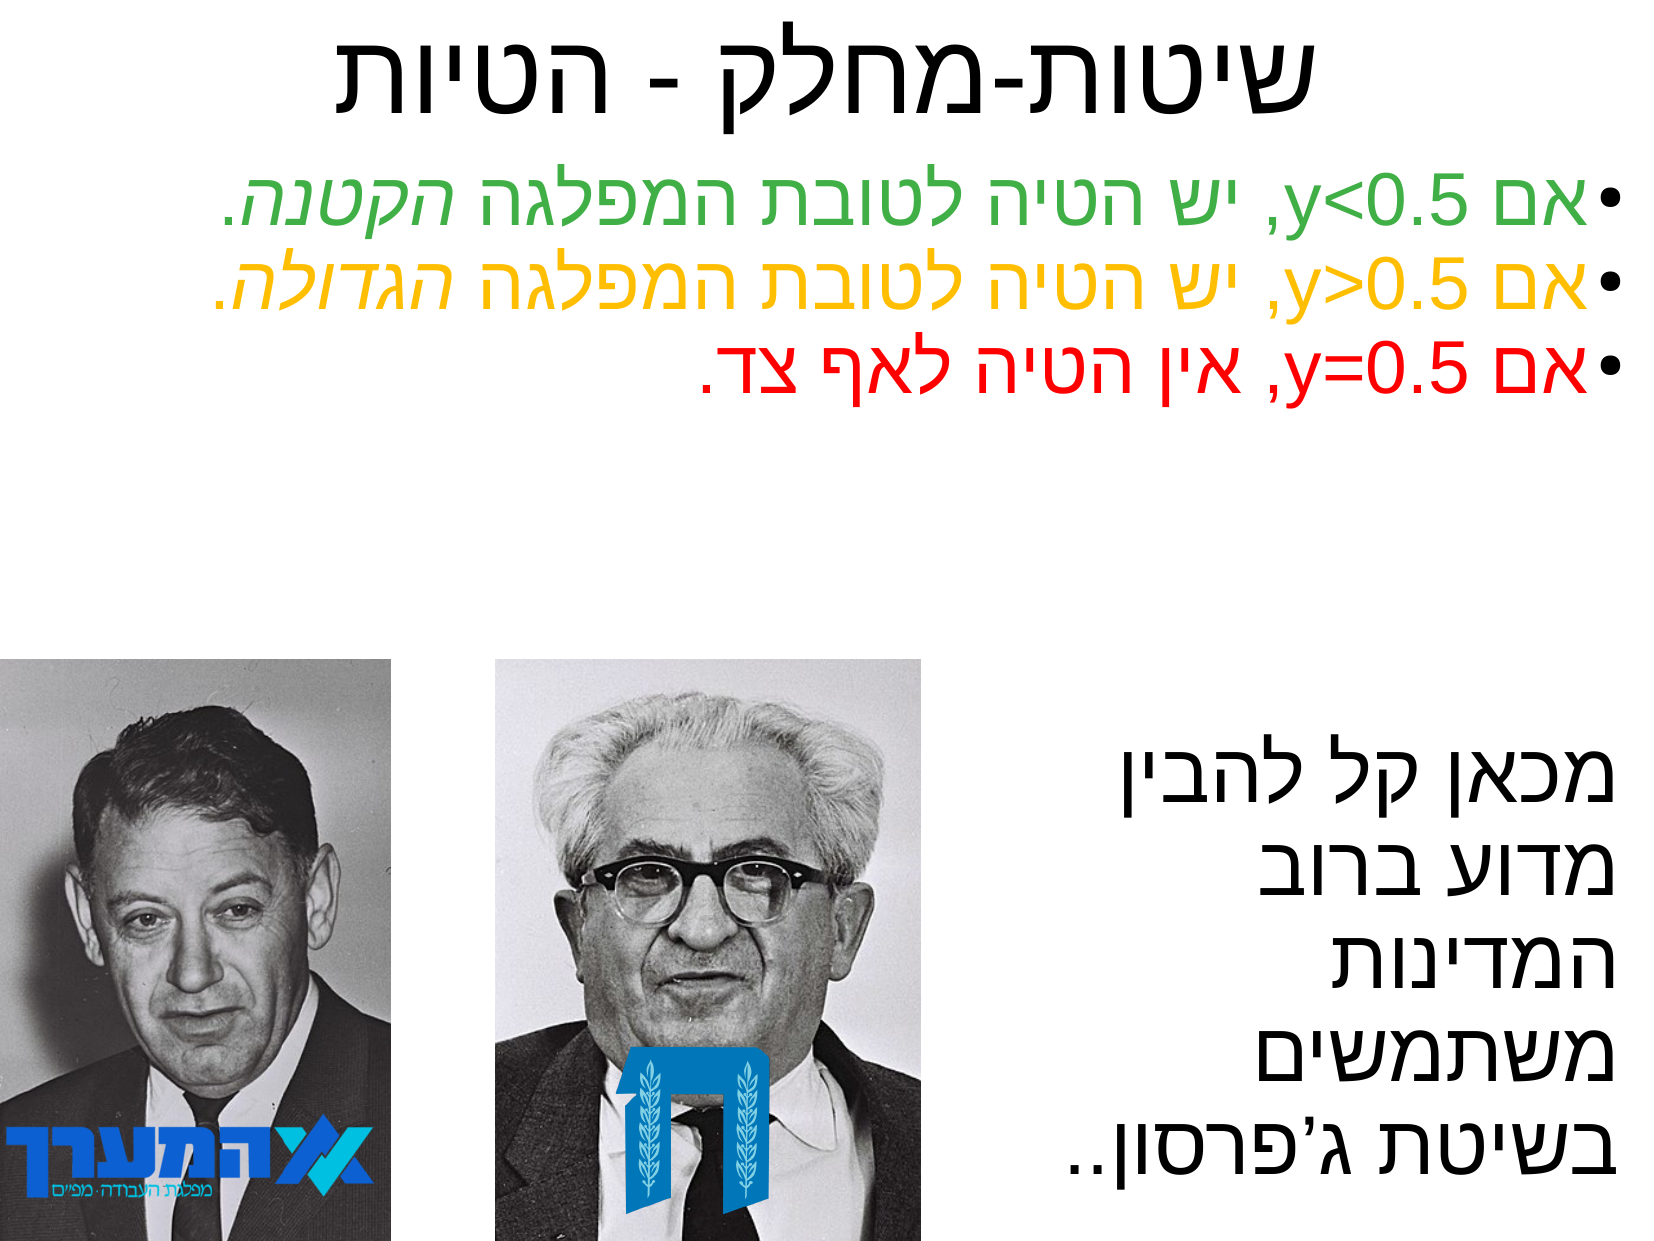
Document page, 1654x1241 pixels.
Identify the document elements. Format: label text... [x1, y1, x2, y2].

text_box מכאן קל להבין מדוע ברוב המדינות משתמשים בשיטת ג’פרסון.. [1019, 720, 1636, 1201]
text_box אם y<0.5, יש הטיה לטובת המפלגה הקטנה. אם y>0.5, יש הטיה לטובת המפלגה הגדולה. אם y=0.5, אין הטיה לאף צד. [15, 150, 1639, 436]
picture [0, 659, 391, 1241]
picture [495, 659, 921, 1241]
title שיטות-מחלק - הטיות [0, 0, 1654, 151]
